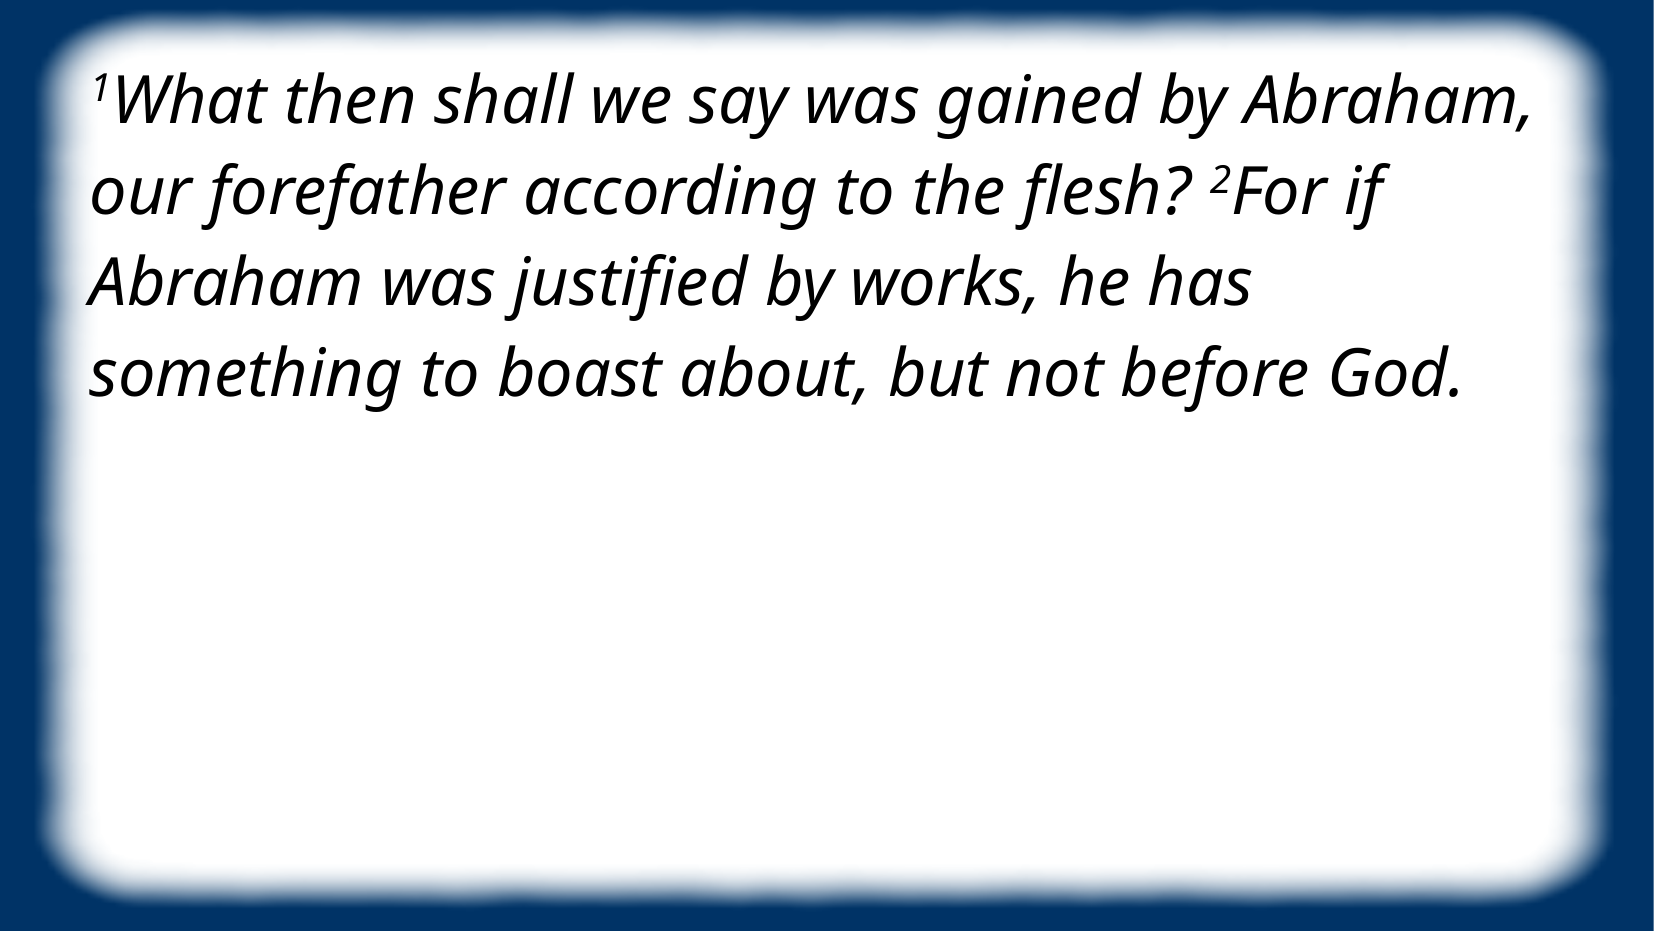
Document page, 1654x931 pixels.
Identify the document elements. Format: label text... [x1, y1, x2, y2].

text_box 1What then shall we say was gained by Abraham, our forefather according to the flesh? 2For if Abraham was justified by works, he has something to boast about, but not before God. [75, 45, 1561, 415]
picture [0, 0, 1654, 931]
